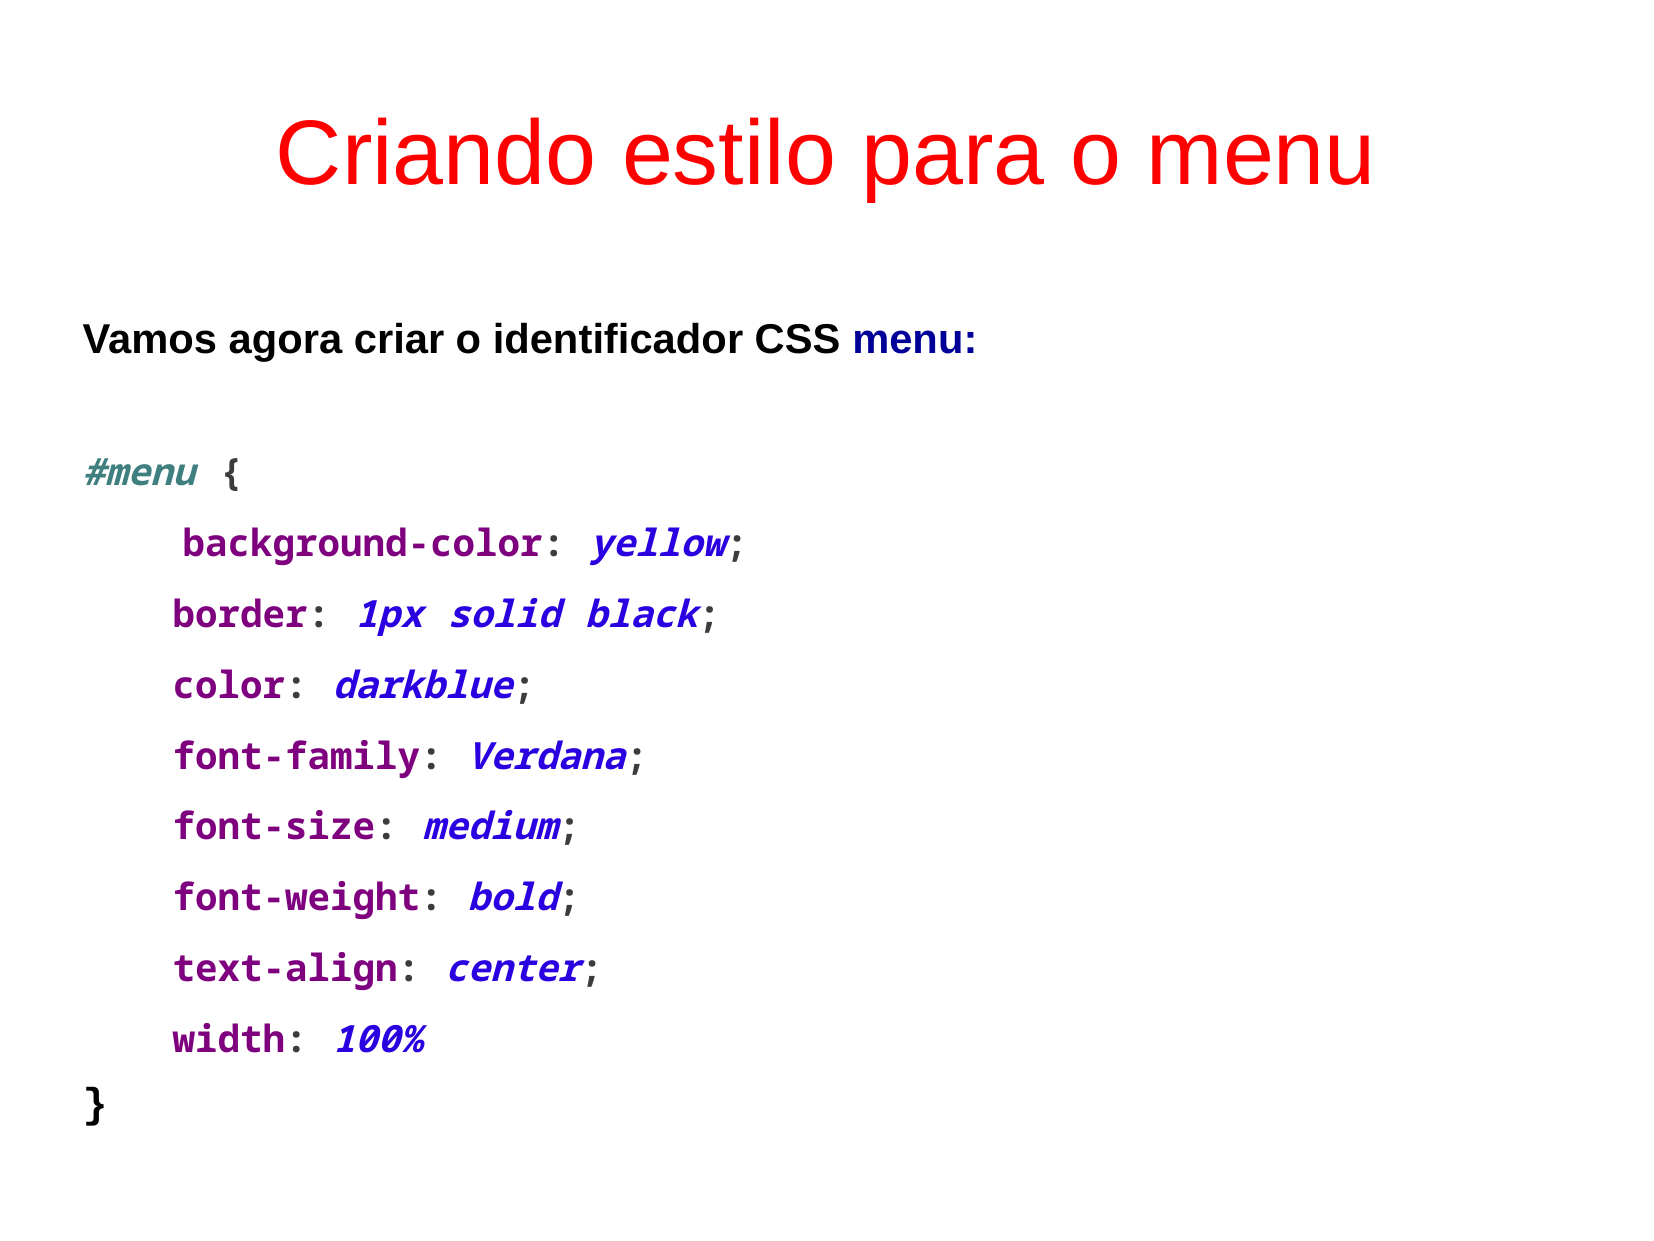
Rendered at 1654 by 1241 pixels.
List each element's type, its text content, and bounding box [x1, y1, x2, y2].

list Vamos agora criar o identificador CSS menu: #menu { background-color: yellow; border: 1px solid black; color: darkblue; font-family: Verdana; font-size: medium; font-weight: bold; text-align: center; width: 100% } [82, 315, 1571, 1229]
title Criando estilo para o menu [82, 49, 1571, 257]
